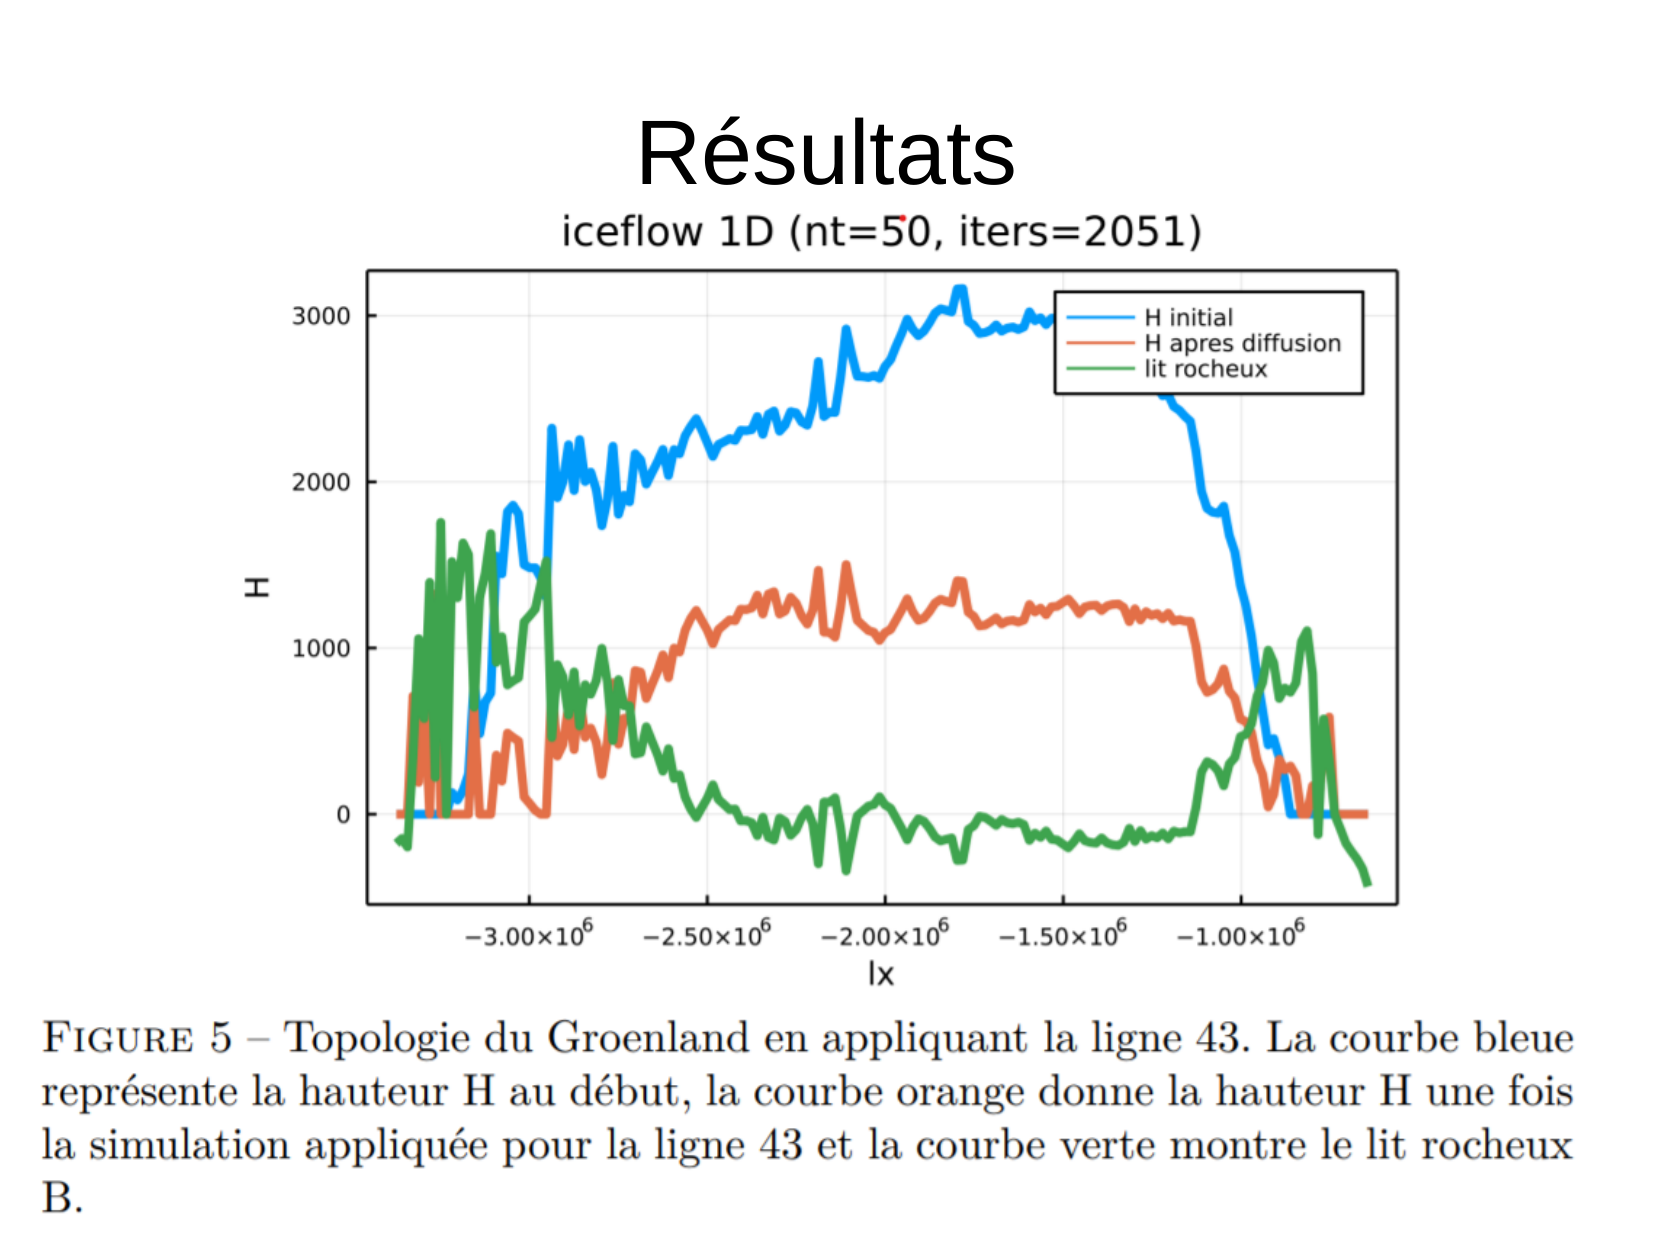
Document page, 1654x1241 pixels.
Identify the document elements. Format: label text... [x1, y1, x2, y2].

picture [22, 205, 1632, 1241]
title Résultats [82, 49, 1571, 257]
